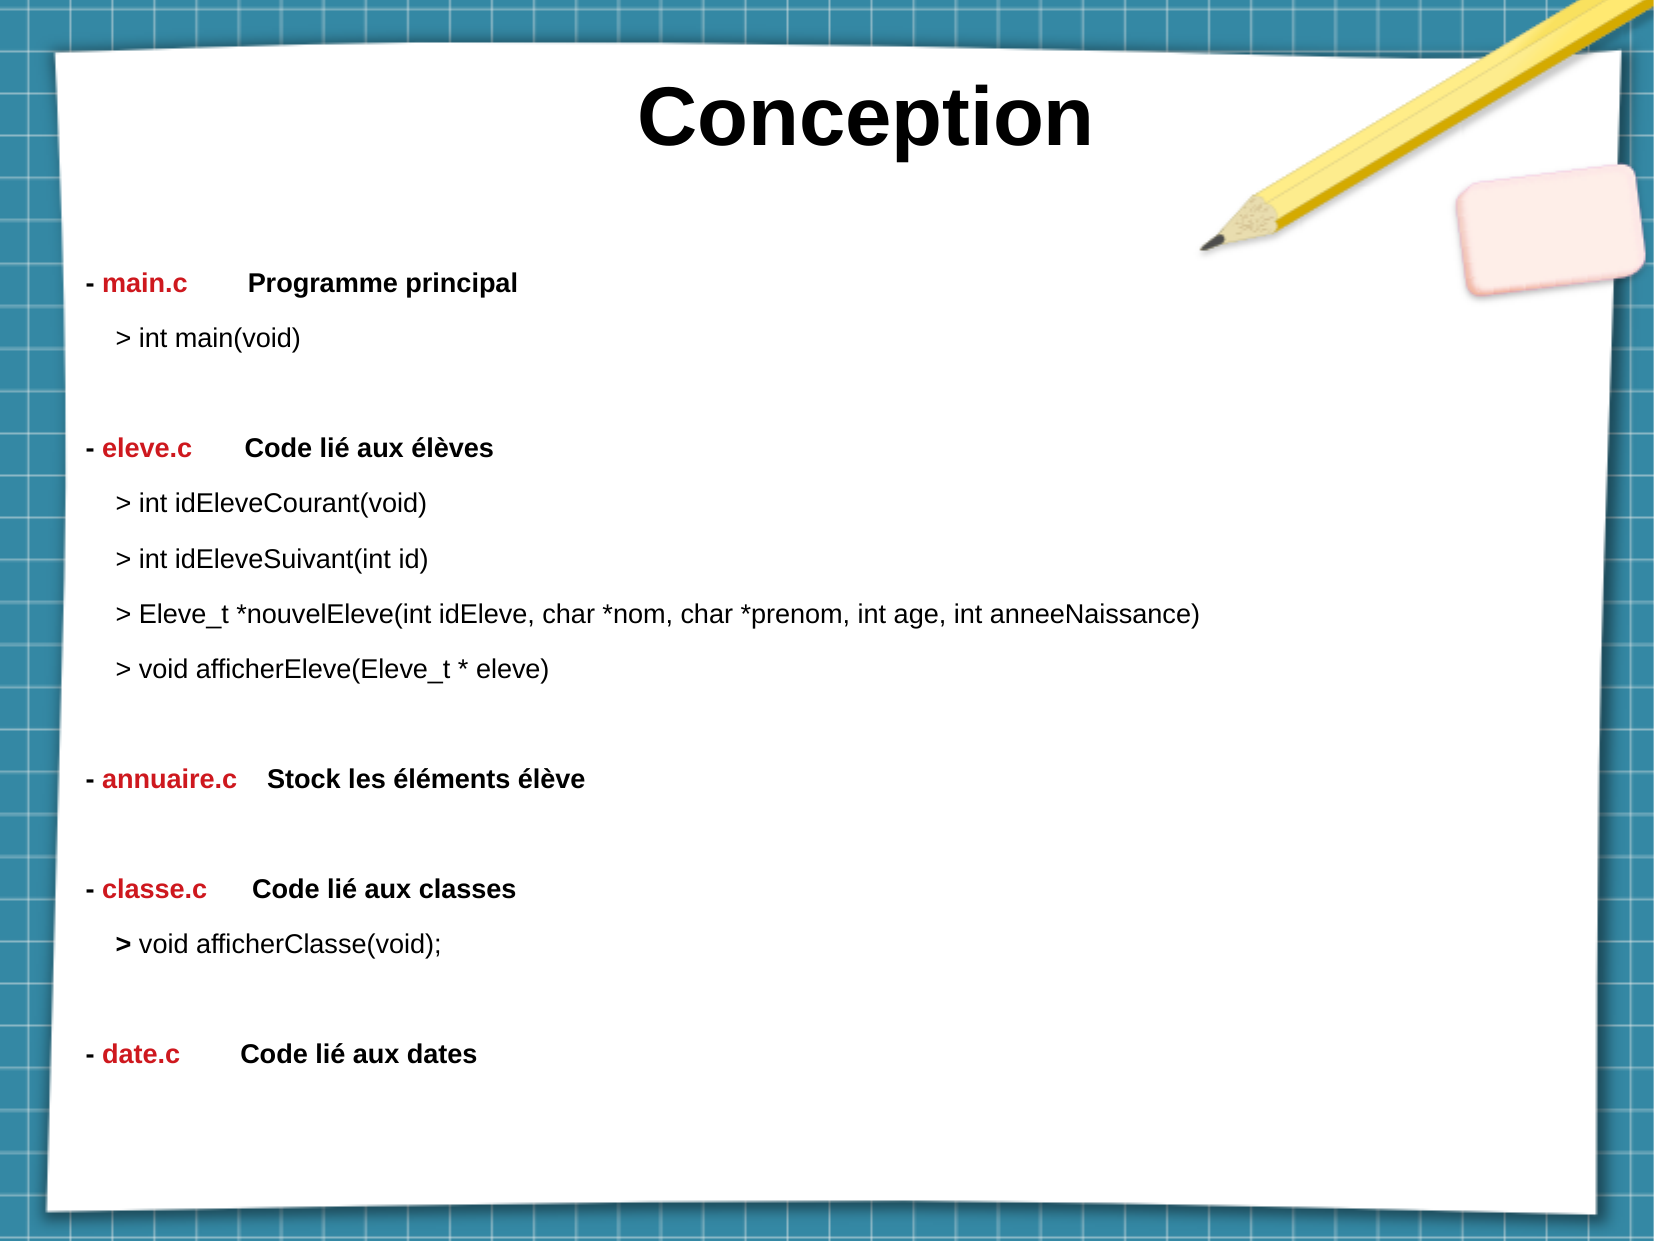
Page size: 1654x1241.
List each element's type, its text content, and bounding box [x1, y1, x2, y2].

text_box Conception [106, 62, 1501, 171]
picture [0, 0, 1654, 1241]
text_box - main.c Programme principal > int main(void) - eleve.c Code lié aux élèves > int idEleveCourant(void) > int idEleveSuivant(int id) > Eleve_t *nouvelEleve(int idEleve, char *nom, char *prenom, int age, int anneeNaissance) > void afficherEleve(Eleve_t * eleve) - annuaire.c Stock les éléments élève - classe.c Code lié aux classes > void afficherClasse(void); - date.c Code lié aux dates [70, 205, 1571, 1193]
